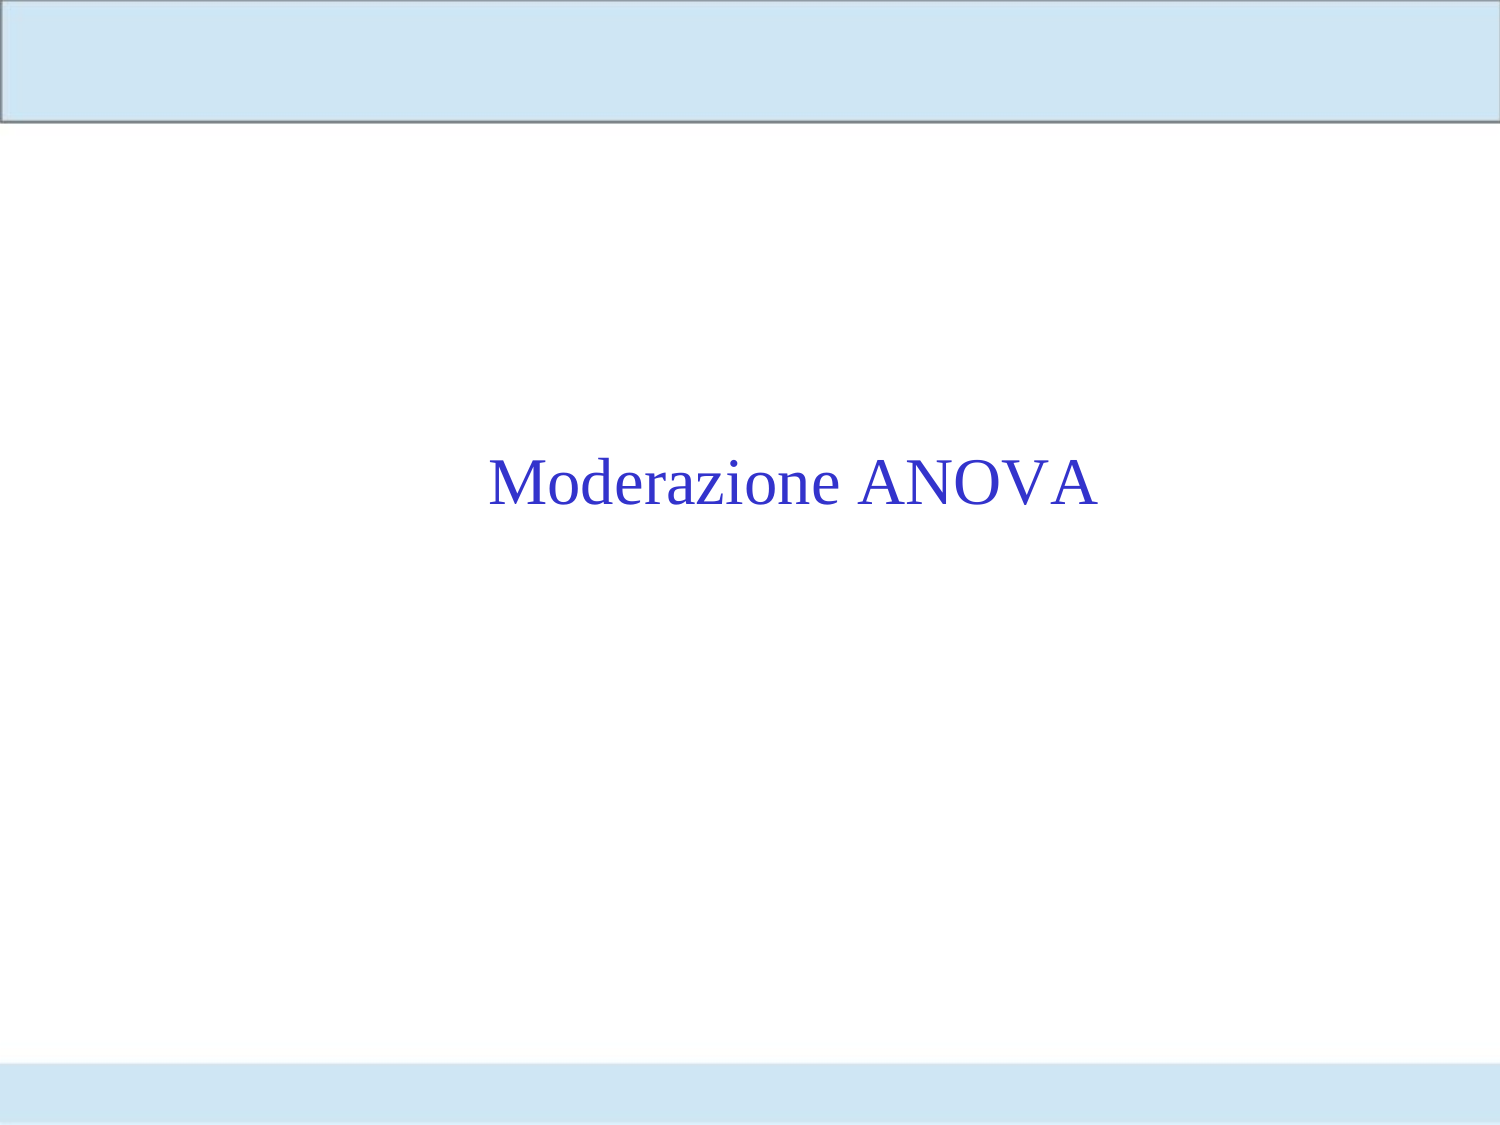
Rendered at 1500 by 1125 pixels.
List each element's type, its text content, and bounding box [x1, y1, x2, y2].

title Moderazione ANOVA [262, 429, 1326, 526]
picture [0, 0, 1500, 1125]
